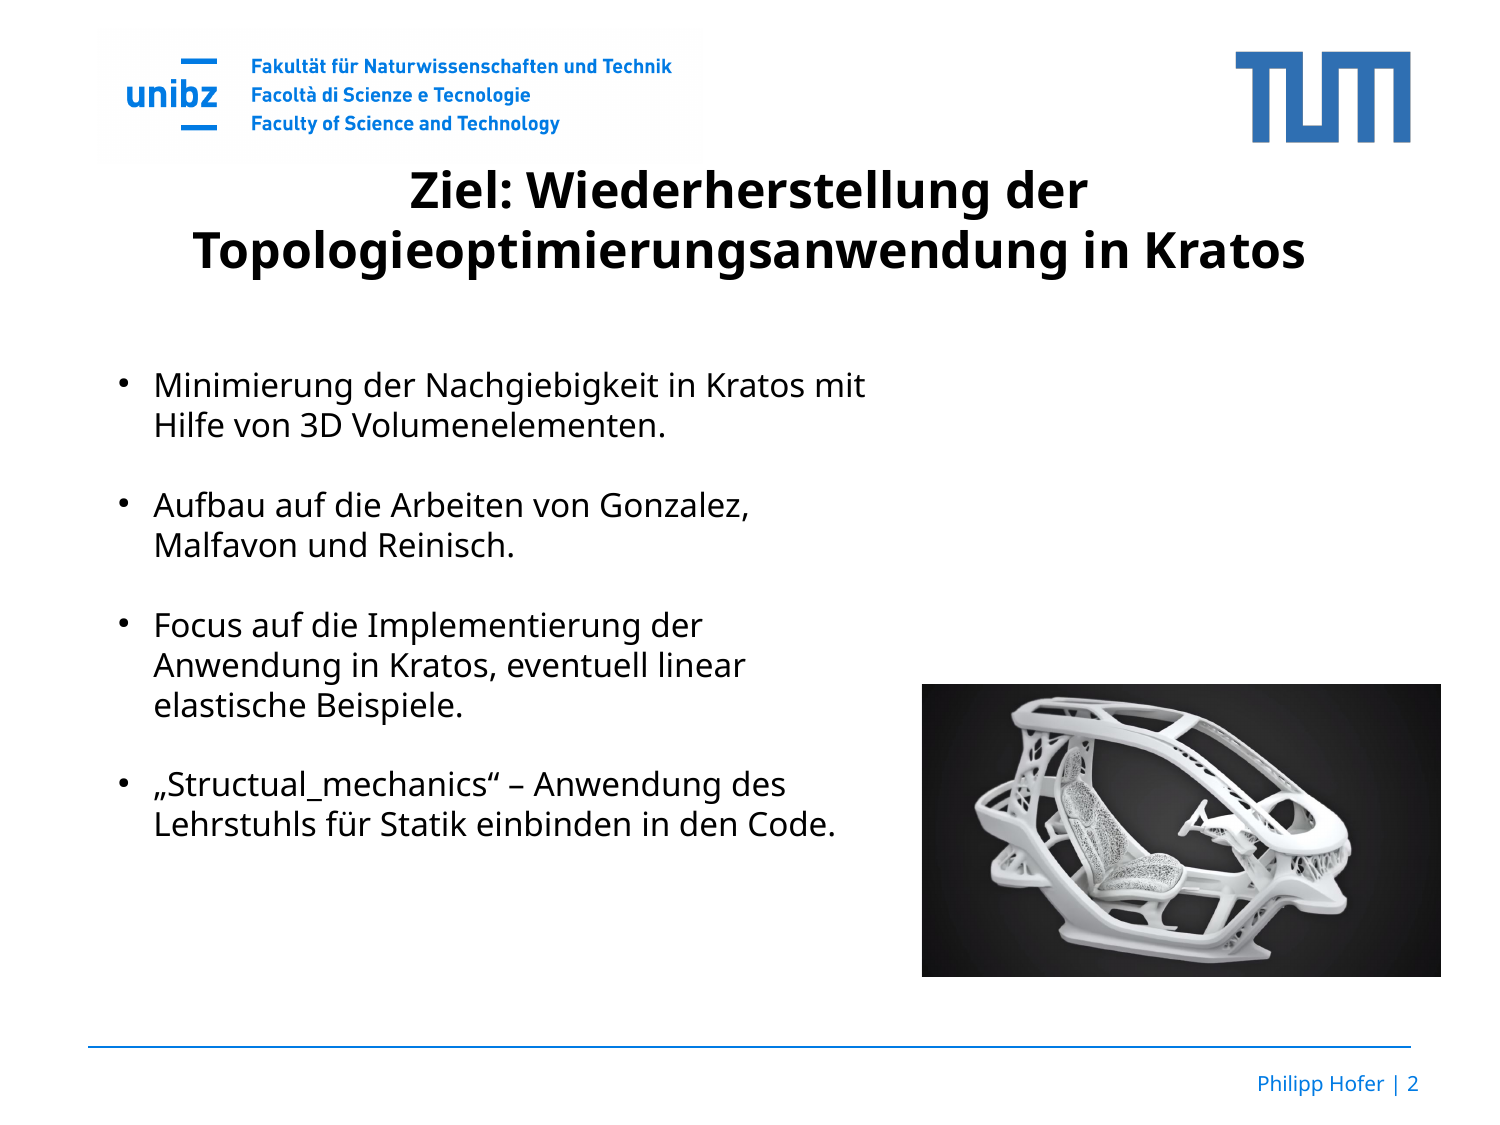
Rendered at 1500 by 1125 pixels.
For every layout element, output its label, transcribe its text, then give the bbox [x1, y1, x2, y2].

picture [921, 684, 1441, 977]
picture [1145, 0, 1500, 233]
text_box Ziel: Wiederherstellung der Topologieoptimierungsanwendung in Kratos [103, 137, 1397, 300]
text_box Minimierung der Nachgiebigkeit in Kratos mit Hilfe von 3D Volumenelementen. Aufbau auf die Arbeiten von Gonzalez, Malfavon und Reinisch. Focus auf die Implementierung der Anwendung in Kratos, eventuell linear elastische Beispiele. „Structual_mechanics“ – Anwendung des Lehrstuhls für Statik einbinden in den Code. [103, 299, 886, 1035]
picture [97, 28, 703, 164]
